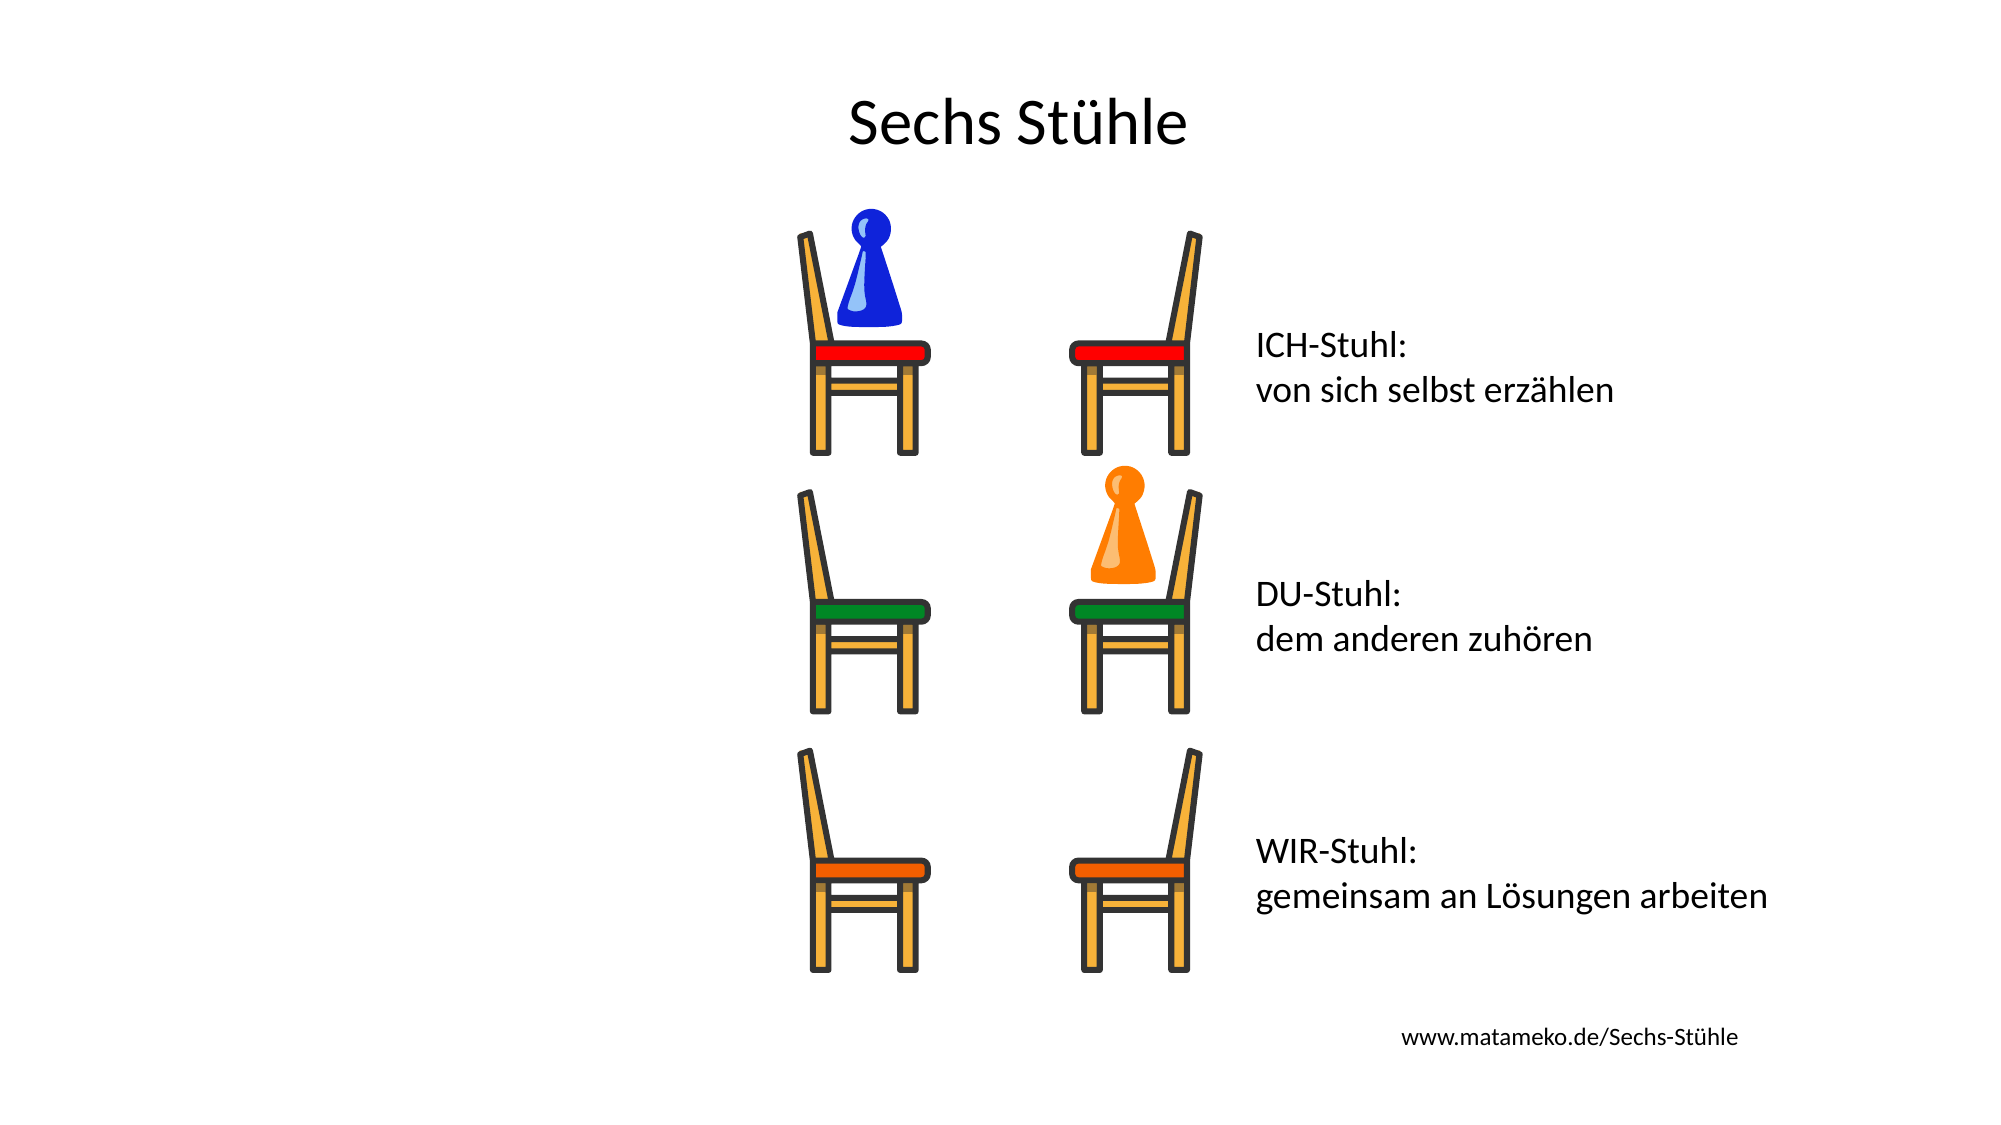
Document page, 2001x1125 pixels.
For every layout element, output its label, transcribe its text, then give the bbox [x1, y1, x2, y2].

text_box [1069, 747, 1203, 973]
text_box [1069, 230, 1203, 456]
text_box [1090, 465, 1156, 585]
text_box WIR-Stuhl: gemeinsam an Lösungen arbeiten [1241, 819, 2000, 924]
text_box DU-Stuhl: dem anderen zuhören [1241, 561, 1609, 666]
text_box Sechs Stühle [833, 70, 1208, 167]
text_box [1069, 489, 1203, 715]
text_box [797, 230, 931, 456]
text_box [797, 489, 931, 715]
text_box [837, 208, 903, 328]
text_box [797, 747, 931, 973]
text_box www.matameko.de/Sechs-Stühle [1386, 1013, 1754, 1058]
text_box ICH-Stuhl: von sich selbst erzählen [1241, 313, 1630, 418]
